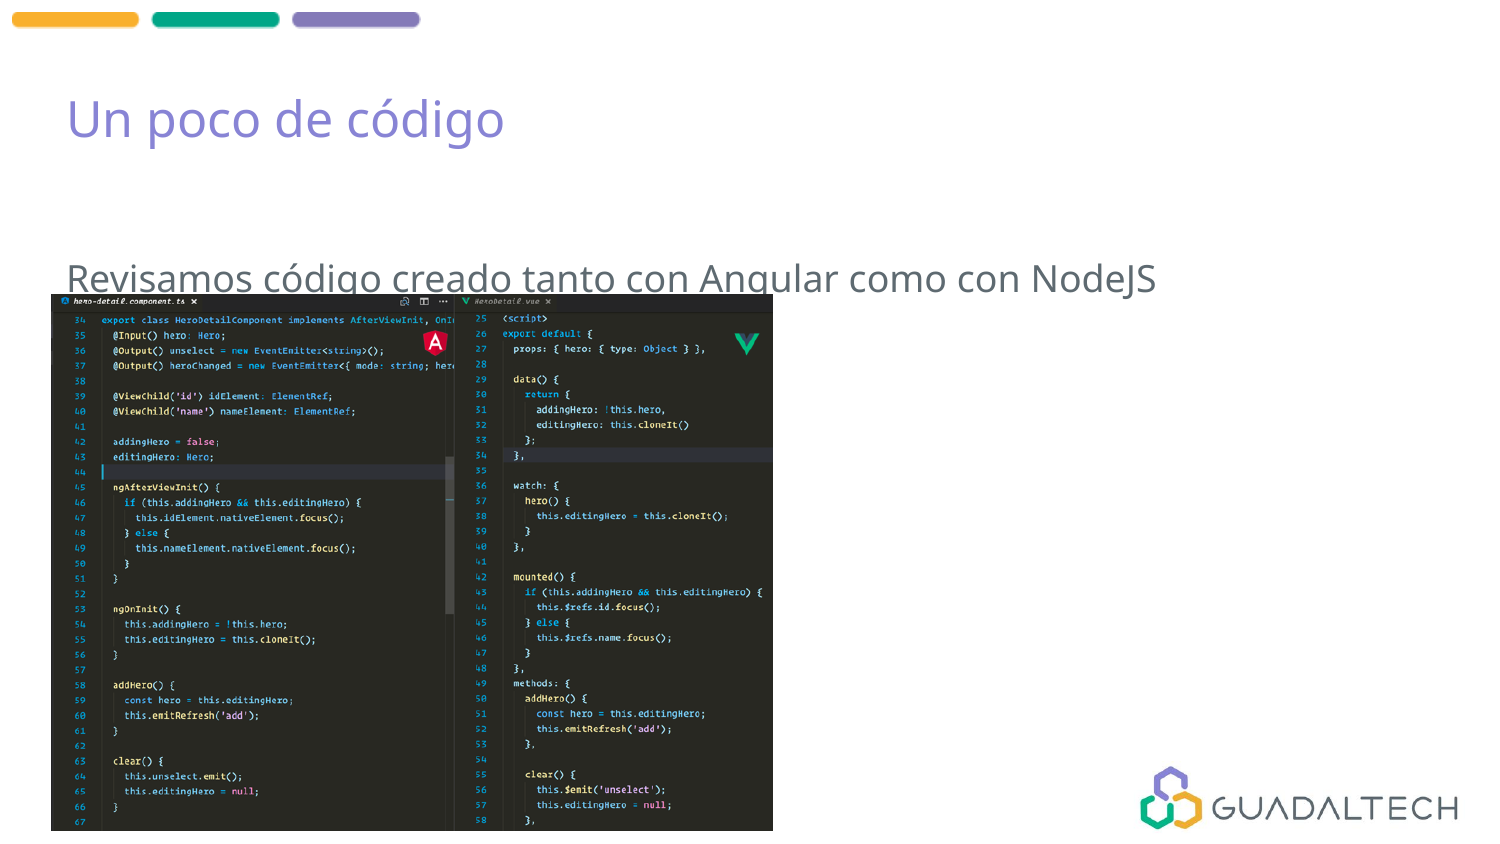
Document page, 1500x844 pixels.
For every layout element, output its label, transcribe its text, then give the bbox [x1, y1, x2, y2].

picture [12, 12, 421, 29]
picture [51, 294, 773, 831]
list Revisamos código creado tanto con Angular como con NodeJS [51, 221, 1449, 783]
picture [1124, 761, 1473, 834]
title Un poco de código [51, 72, 1449, 167]
